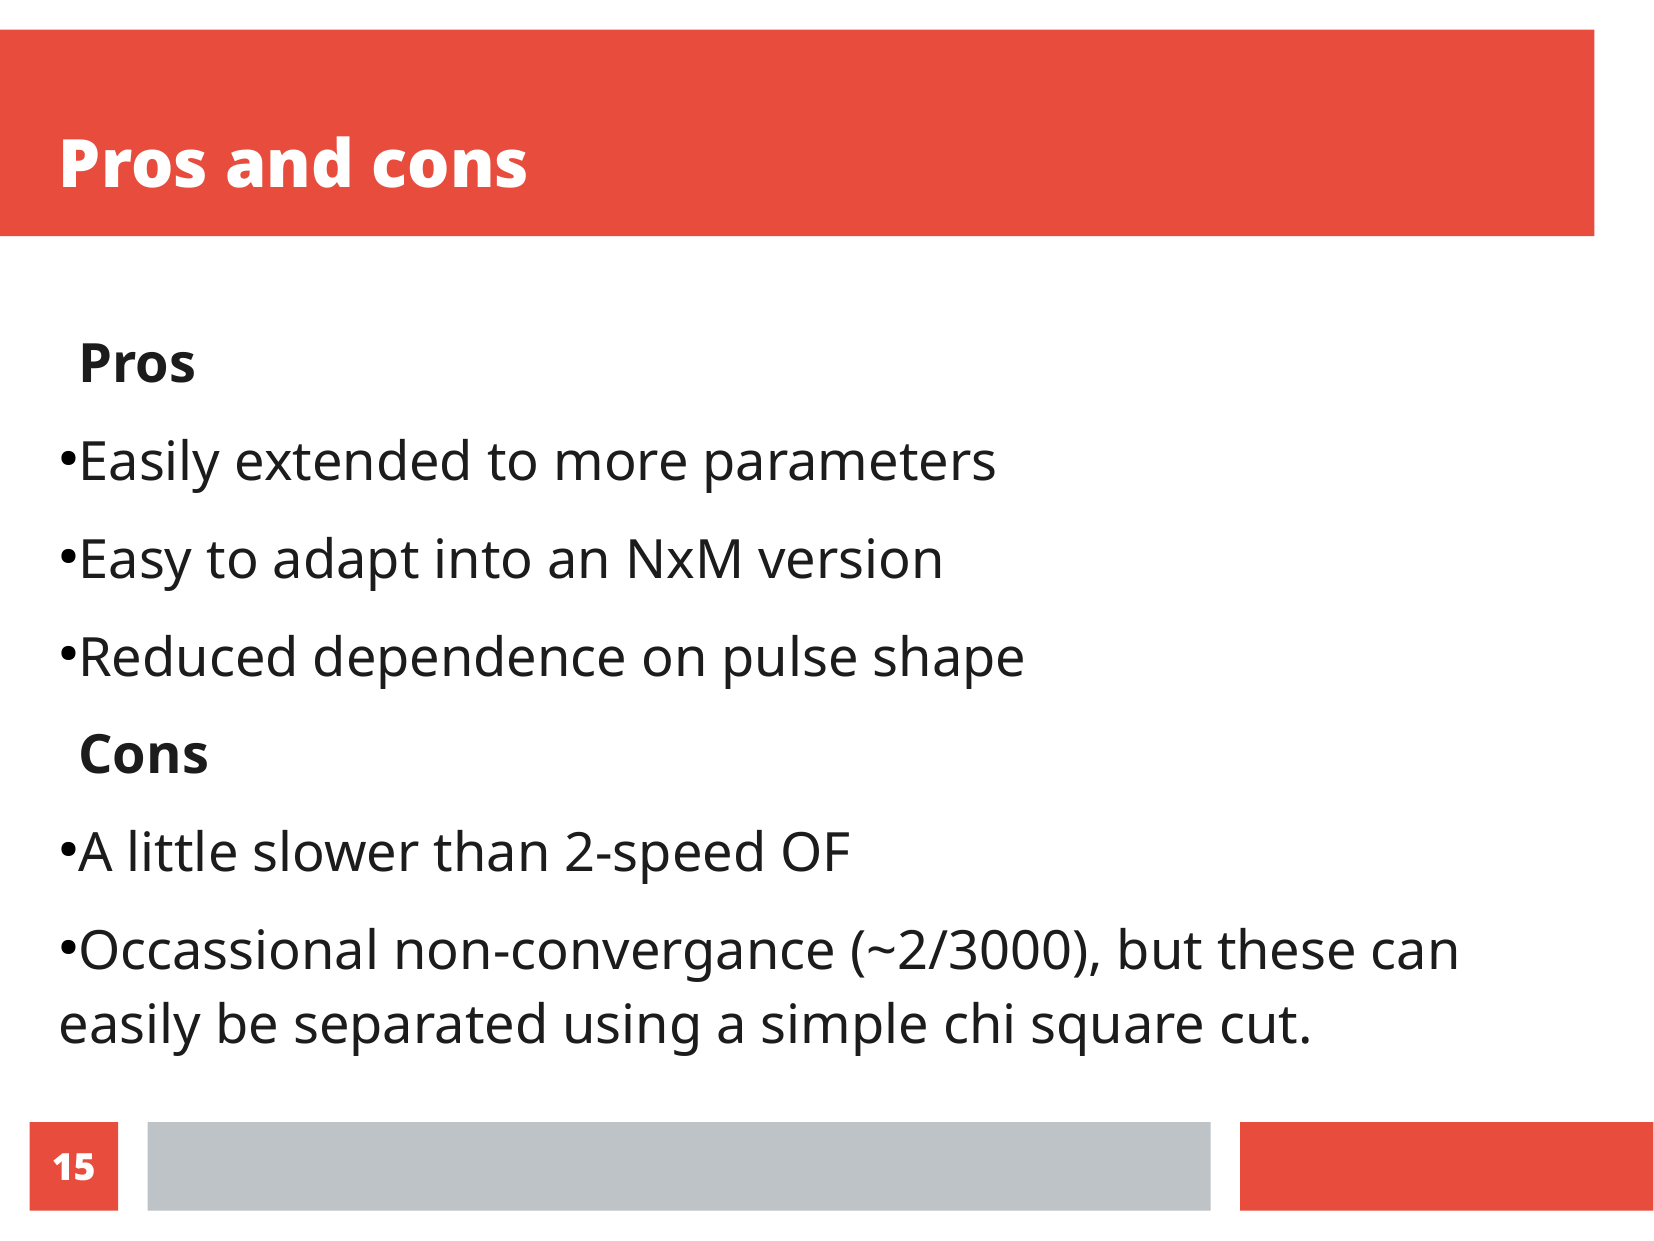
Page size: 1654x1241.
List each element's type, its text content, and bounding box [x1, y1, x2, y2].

title Pros and cons [59, 59, 1595, 207]
list Pros Easily extended to more parameters Easy to adapt into an NxM version Reduced dependence on pulse shape Cons A little slower than 2-speed OF Occassional non-convergance (~2/3000), but these can easily be separated using a simple chi square cut. [59, 324, 1565, 1093]
